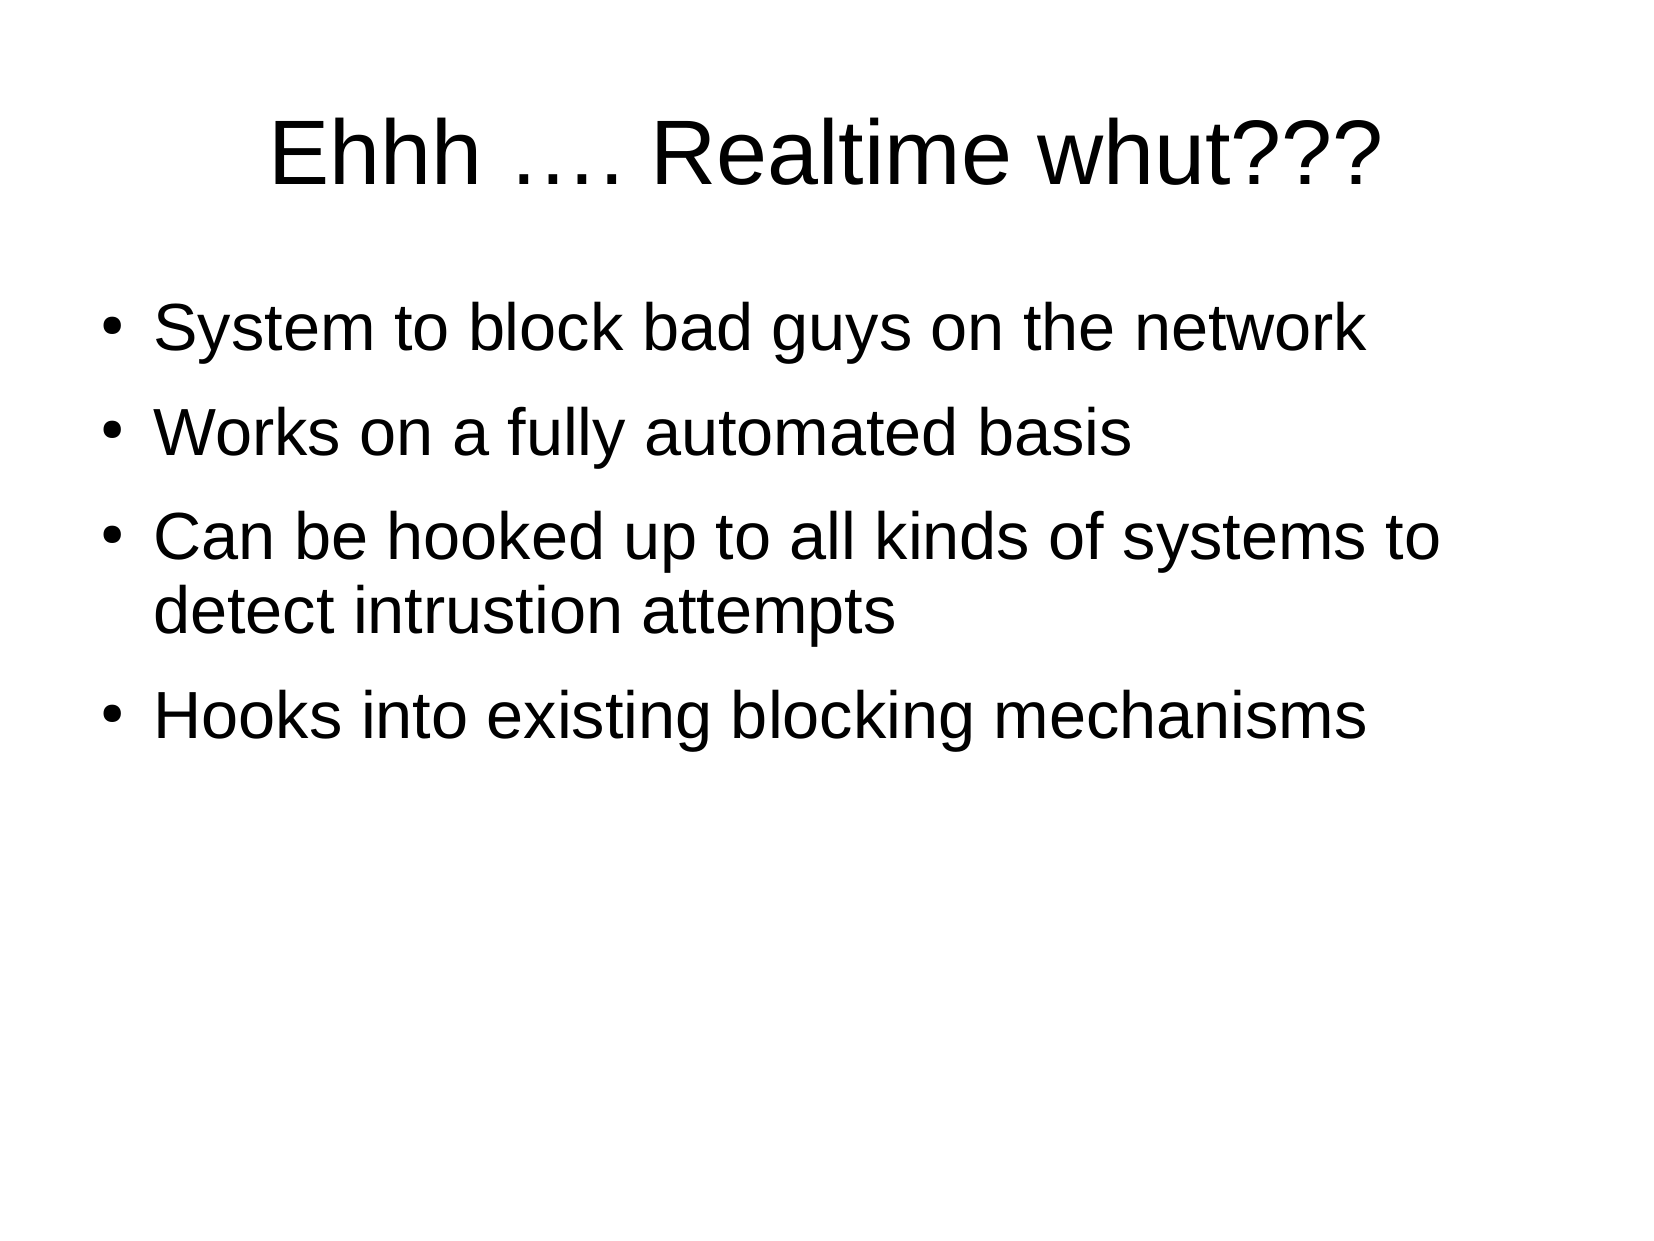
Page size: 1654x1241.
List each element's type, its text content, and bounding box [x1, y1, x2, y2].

list System to block bad guys on the network Works on a fully automated basis Can be hooked up to all kinds of systems to detect intrustion attempts Hooks into existing blocking mechanisms [82, 290, 1571, 1010]
title Ehhh …. Realtime whut??? [82, 49, 1571, 257]
